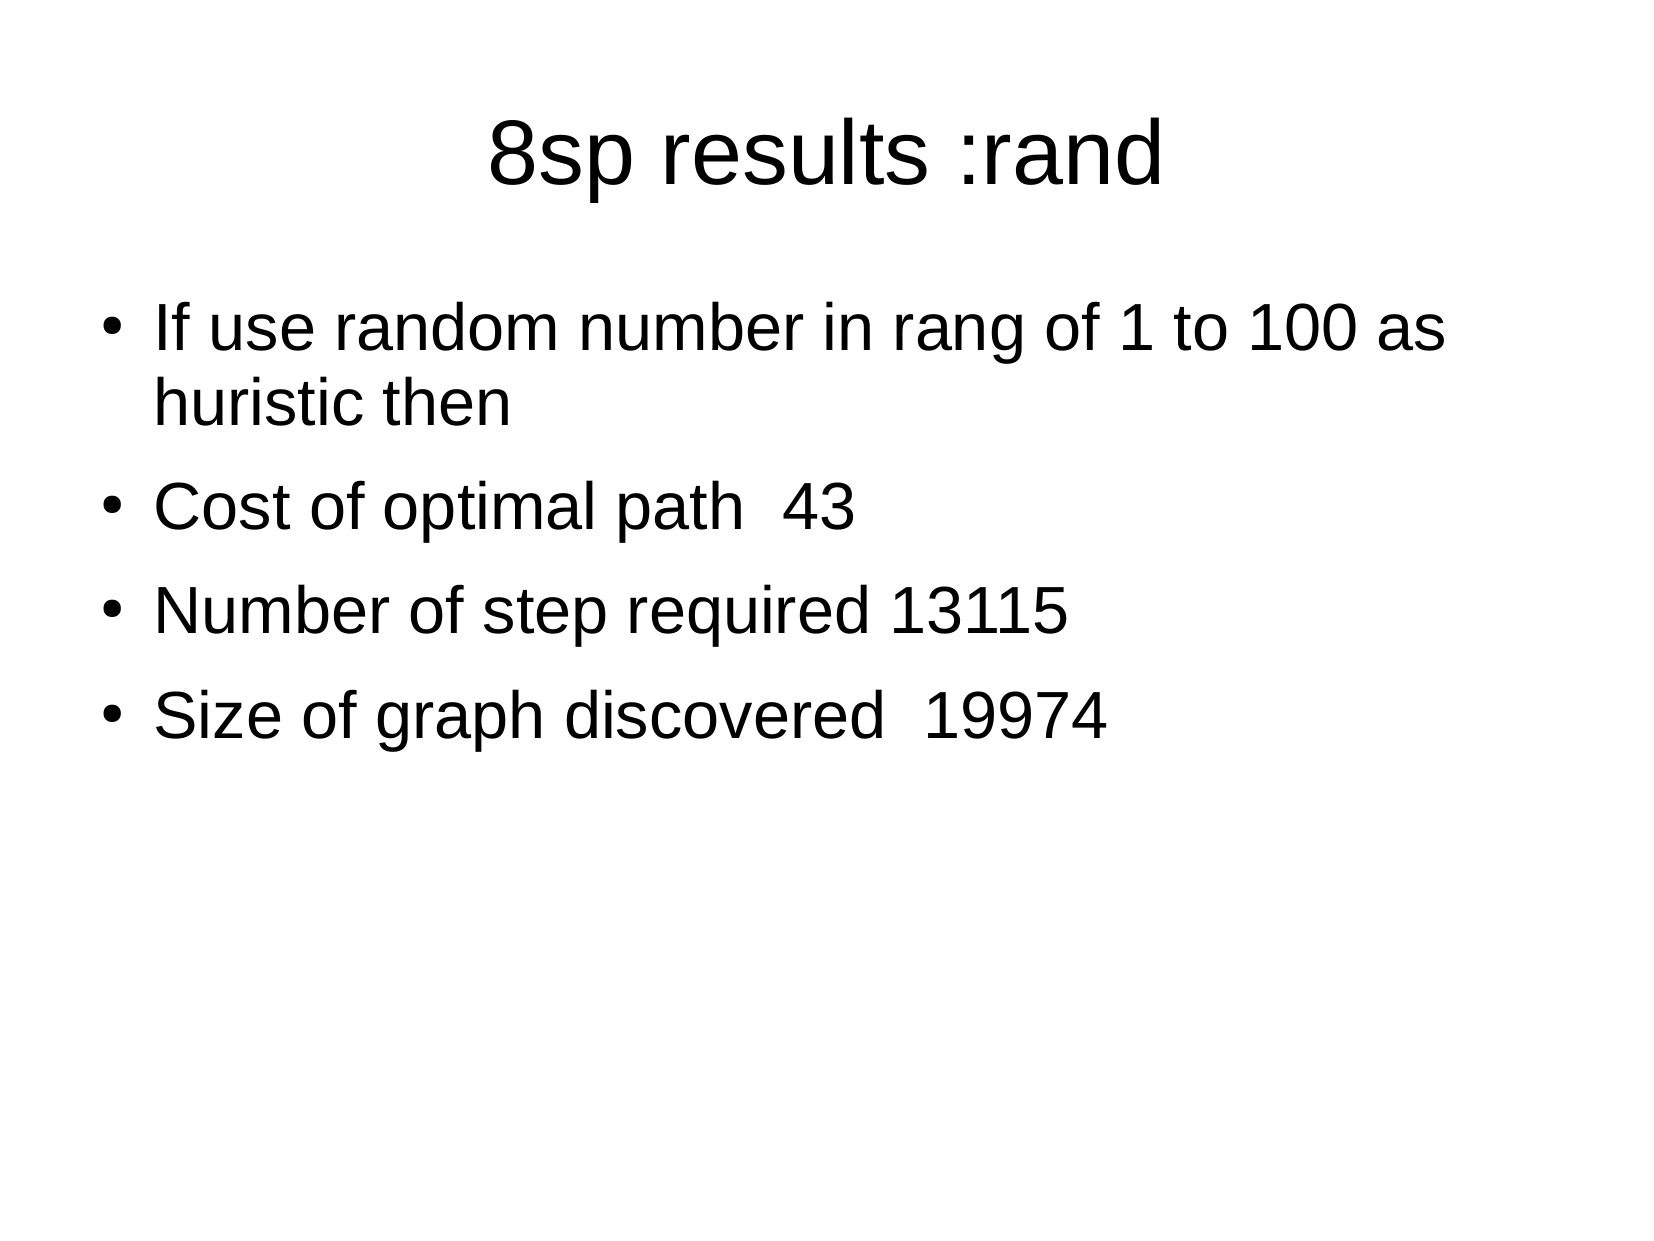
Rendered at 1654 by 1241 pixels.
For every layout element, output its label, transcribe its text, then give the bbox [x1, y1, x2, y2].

list If use random number in rang of 1 to 100 as huristic then Cost of optimal path 43 Number of step required 13115 Size of graph discovered 19974 [82, 290, 1538, 1010]
title 8sp results :rand [82, 49, 1571, 257]
